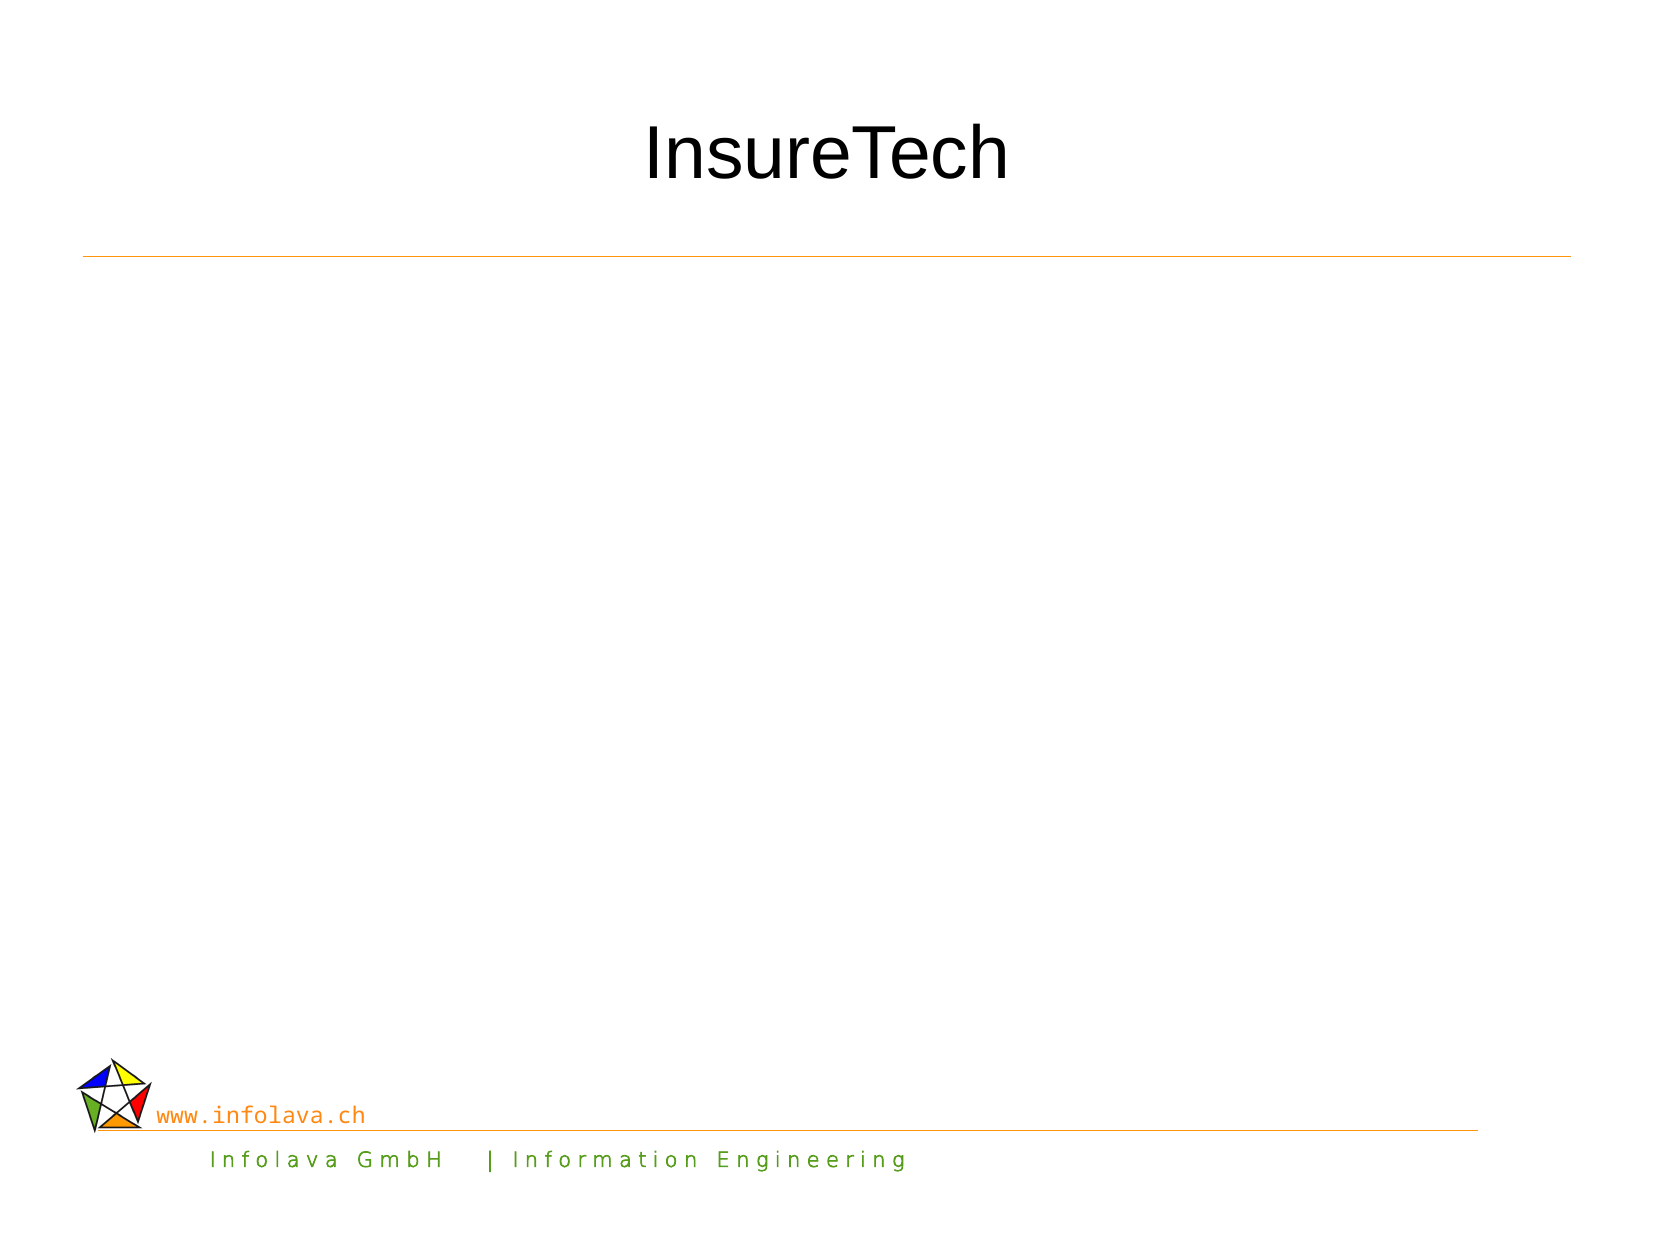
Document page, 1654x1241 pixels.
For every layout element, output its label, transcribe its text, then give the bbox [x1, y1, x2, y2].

picture [76, 1058, 152, 1134]
title InsureTech [82, 49, 1571, 257]
